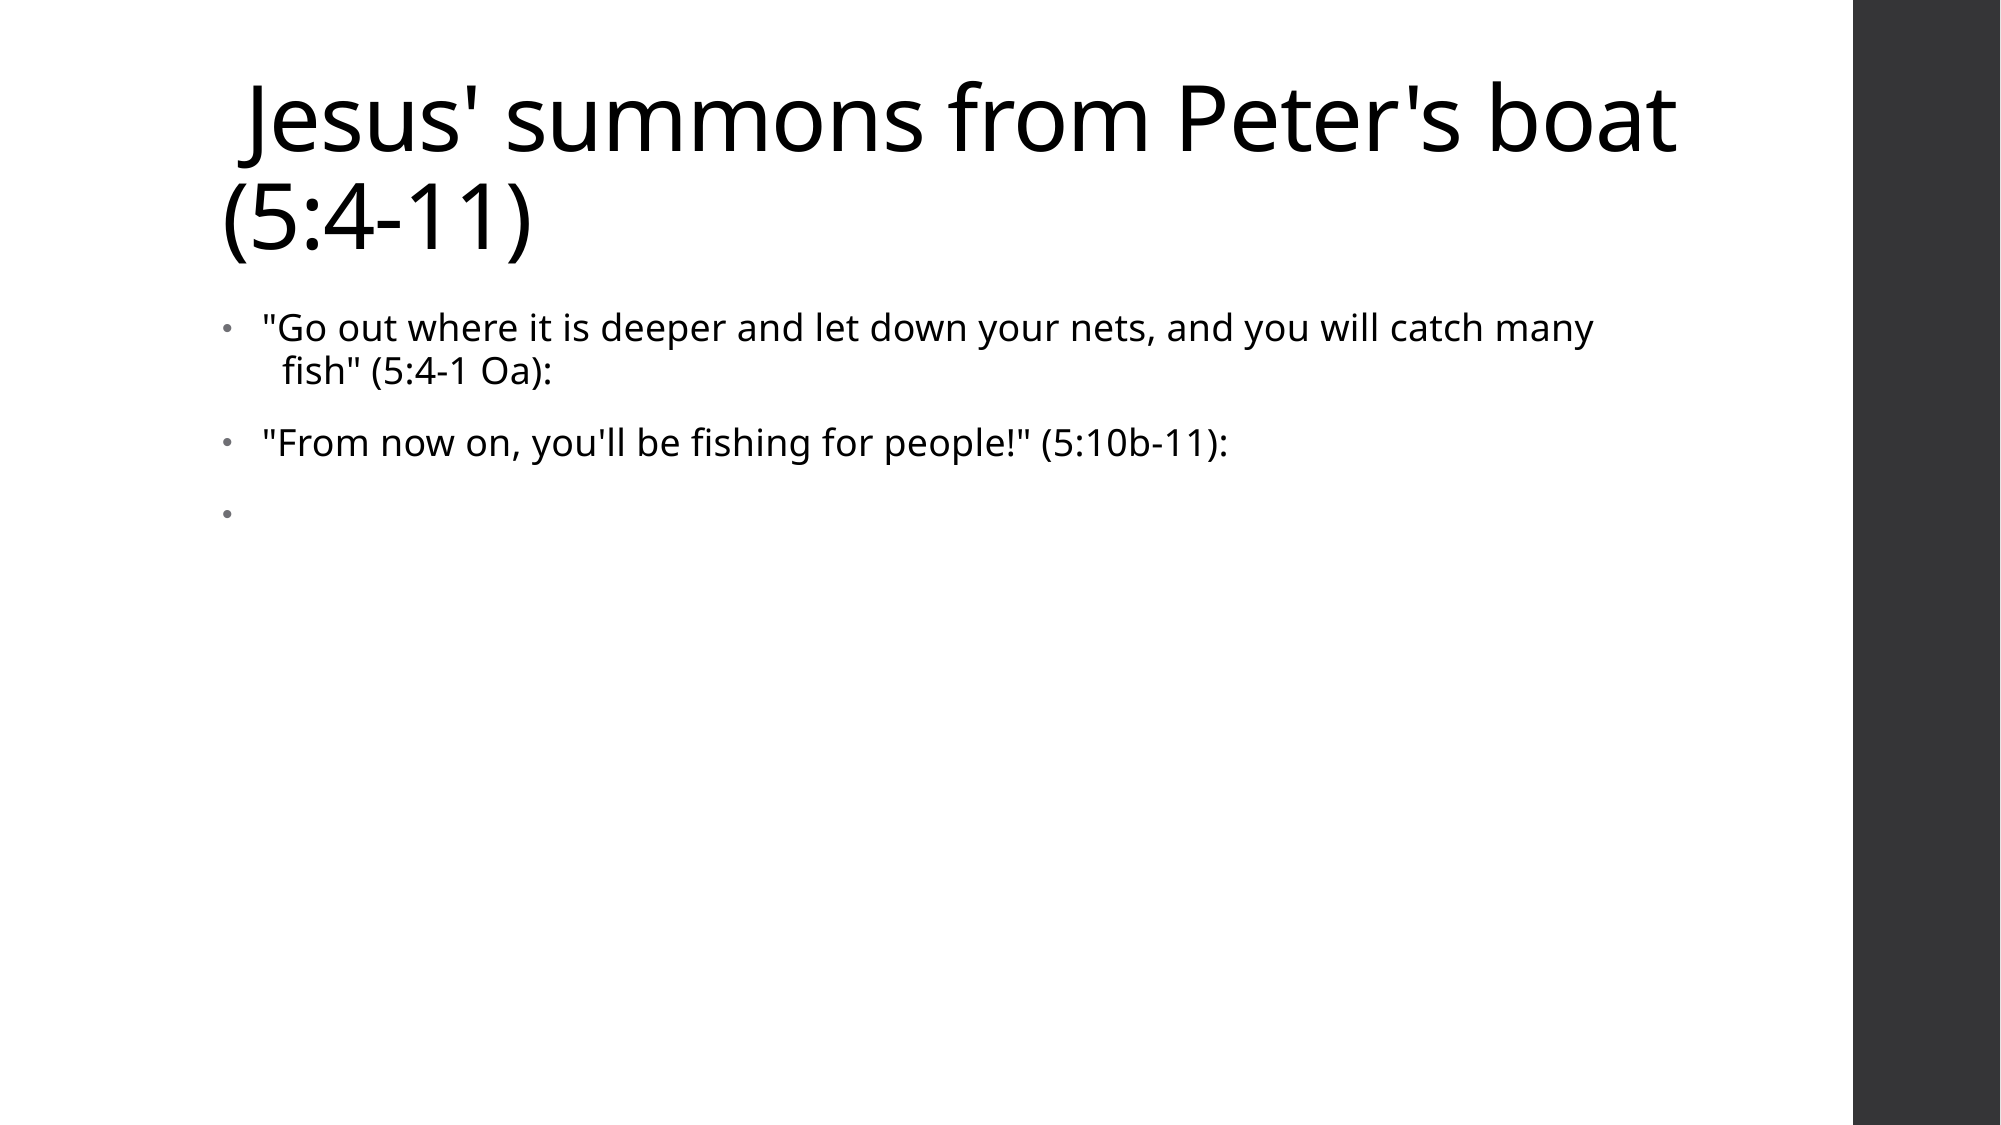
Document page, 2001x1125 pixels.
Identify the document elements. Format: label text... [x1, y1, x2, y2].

title Jesus' summons from Peter's boat (5:4-11) [206, 60, 1797, 278]
list "Go out where it is deeper and let down your nets, and you will catch many fish" (5:4-1 Oa): "From now on, you'll be fishing for people!" (5:10b-11): [206, 299, 1617, 1014]
